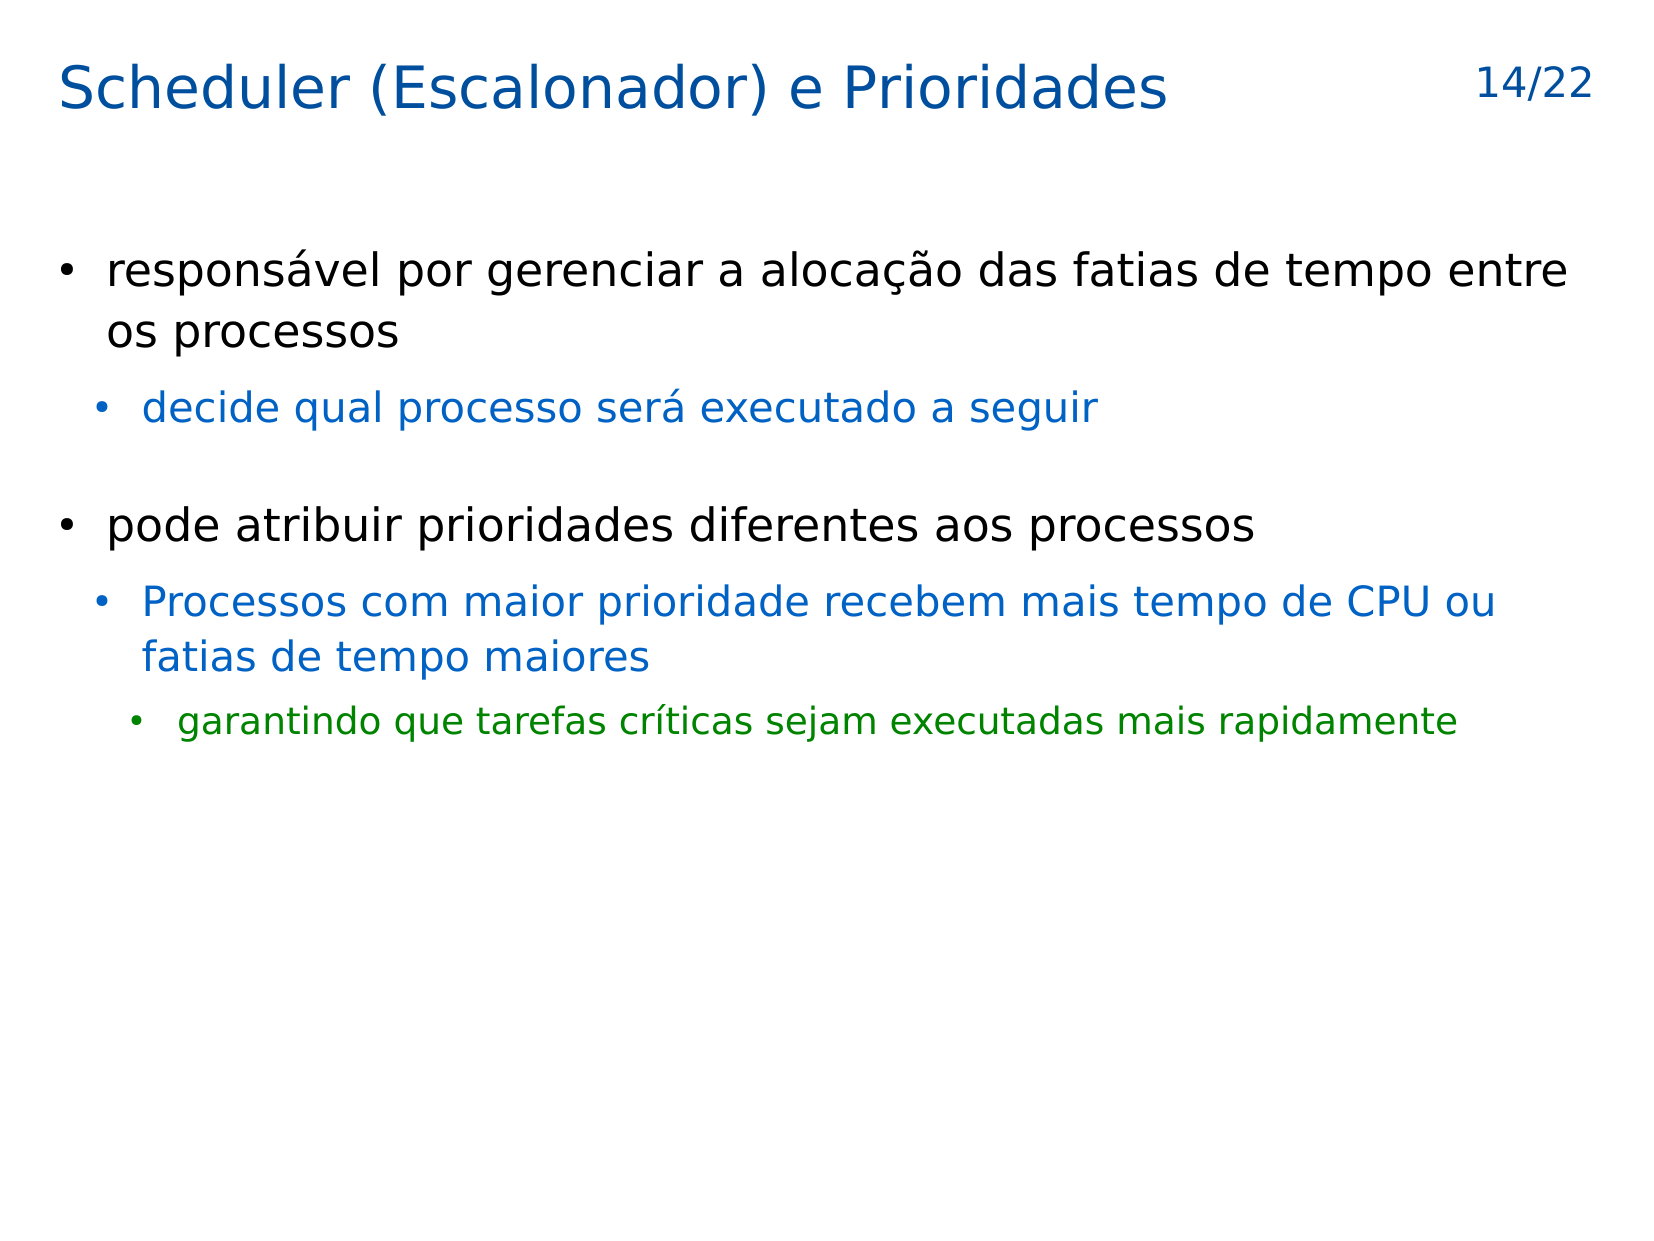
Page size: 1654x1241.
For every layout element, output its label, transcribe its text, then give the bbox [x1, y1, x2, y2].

list responsável por gerenciar a alocação das fatias de tempo entre os processos decide qual processo será executado a seguir pode atribuir prioridades diferentes aos processos Processos com maior prioridade recebem mais tempo de CPU ou fatias de tempo maiores garantindo que tarefas críticas sejam executadas mais rapidamente [59, 236, 1595, 1211]
title Scheduler (Escalonador) e Prioridades [59, 29, 1625, 148]
